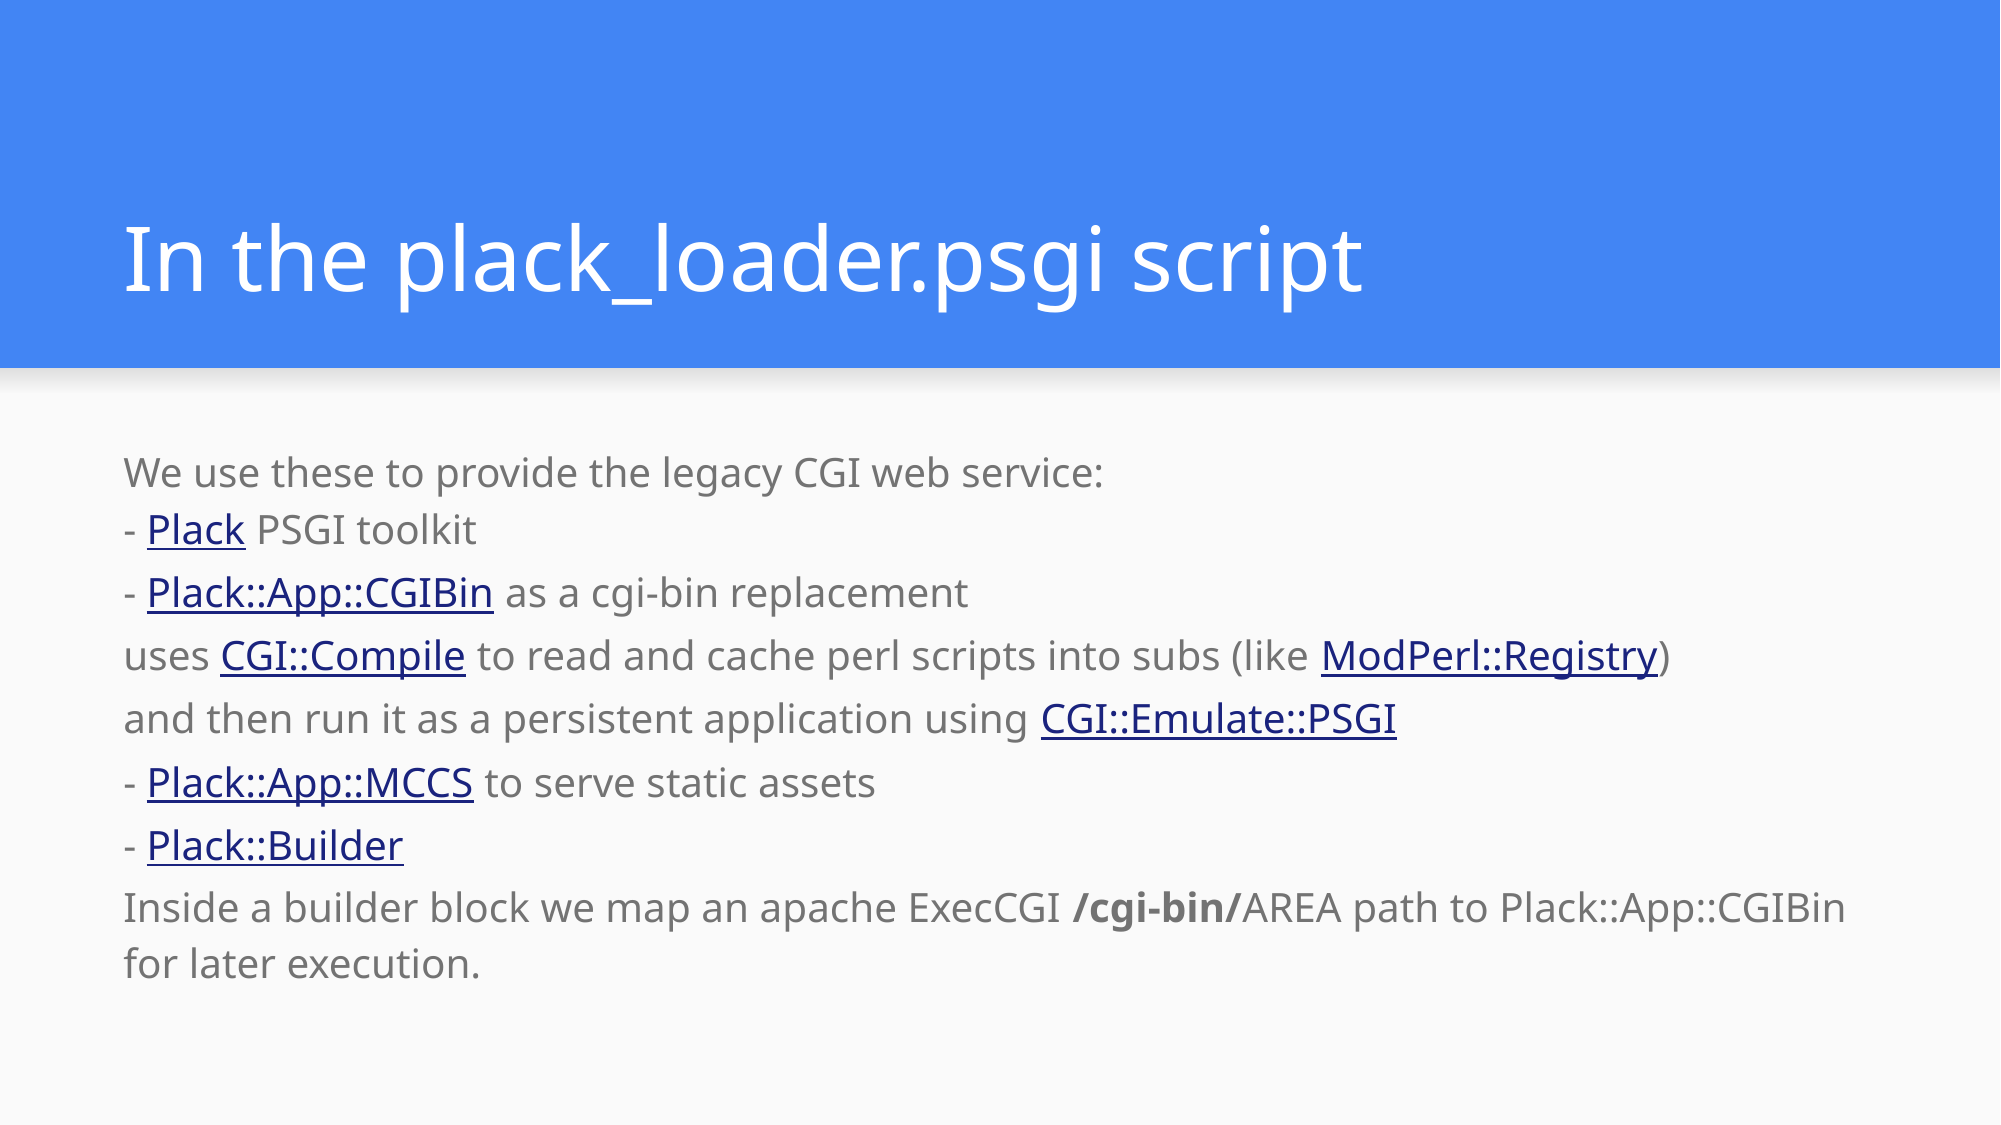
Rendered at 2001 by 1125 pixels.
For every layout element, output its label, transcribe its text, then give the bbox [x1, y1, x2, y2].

list We use these to provide the legacy CGI web service: - Plack PSGI toolkit - Plack::App::CGIBin as a cgi-bin replacement uses CGI::Compile to read and cache perl scripts into subs (like ModPerl::Registry) and then run it as a persistent application using CGI::Emulate::PSGI - Plack::App::MCCS to serve static assets - Plack::Builder Inside a builder block we map an apache ExecCGI /cgi-bin/AREA path to Plack::App::CGIBin for later execution. [103, 419, 1902, 1013]
title In the plack_loader.psgi script [103, 161, 1902, 330]
